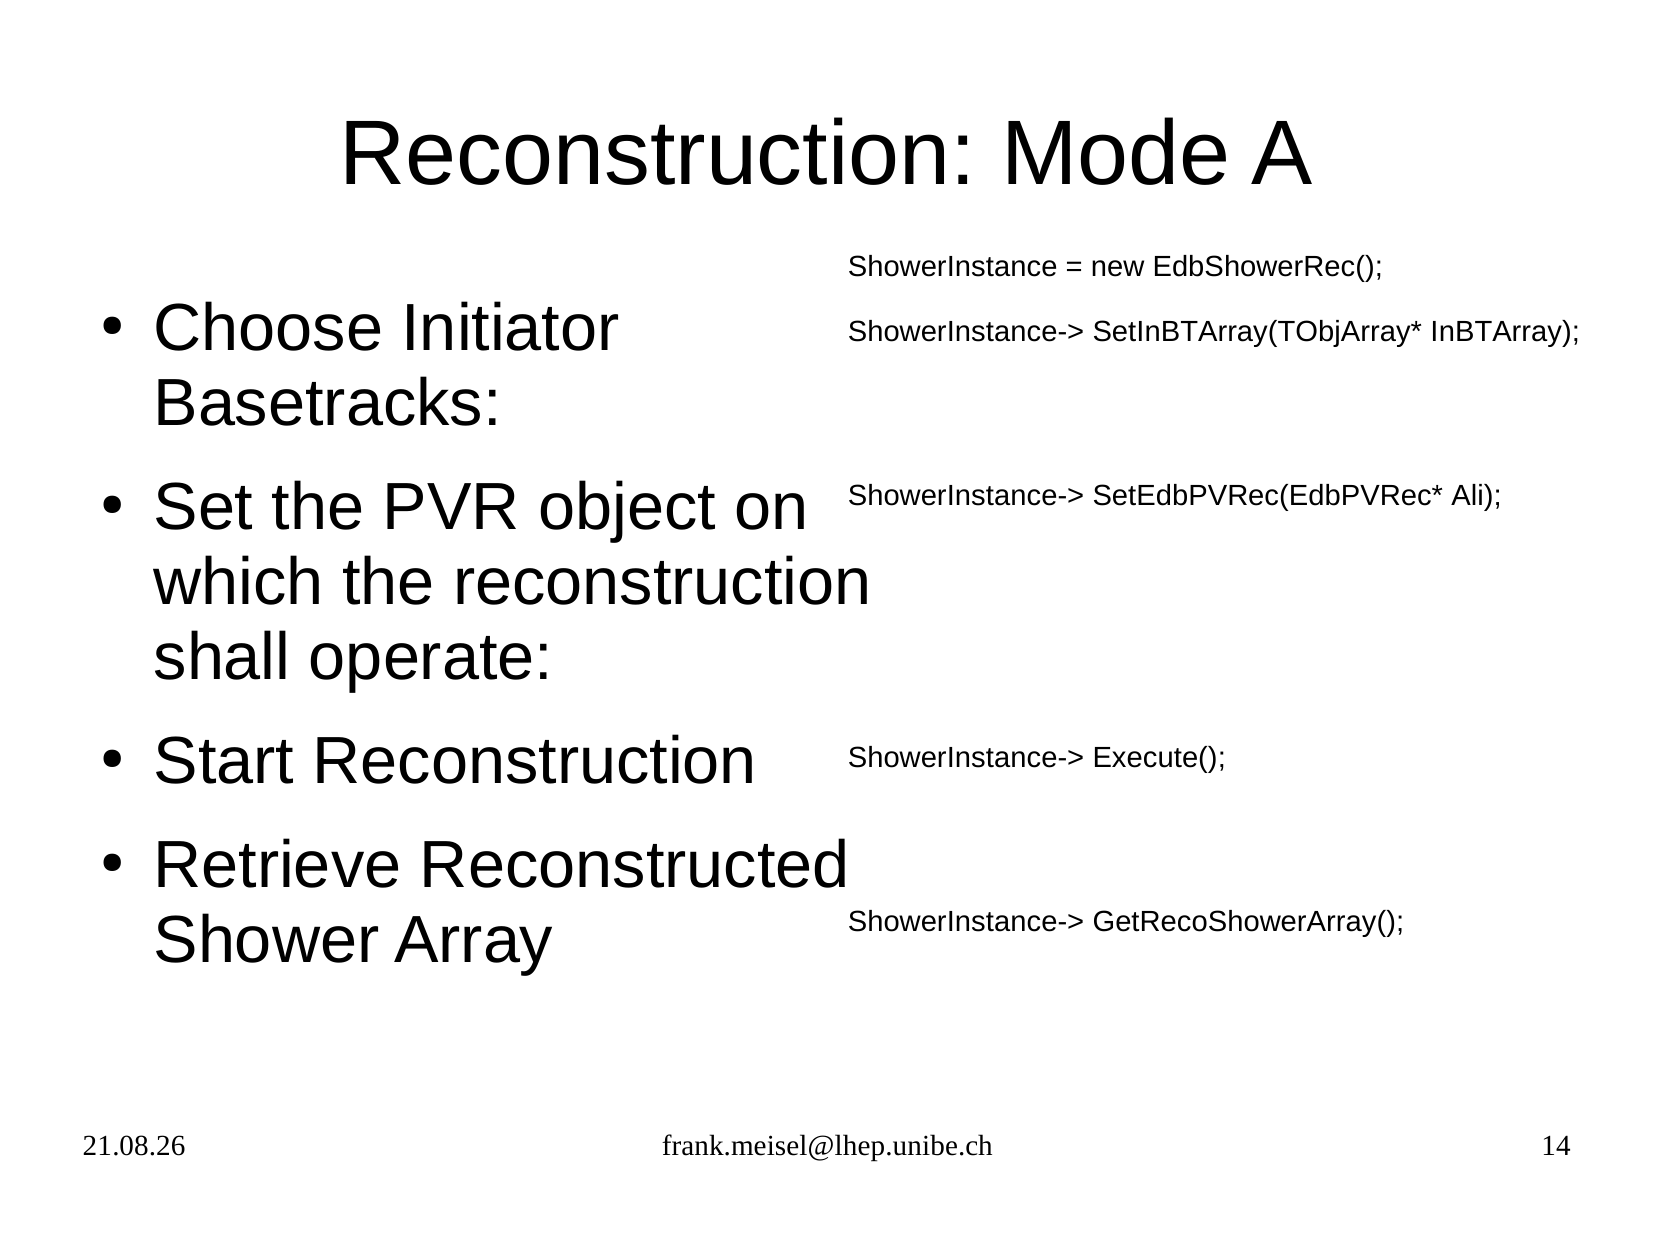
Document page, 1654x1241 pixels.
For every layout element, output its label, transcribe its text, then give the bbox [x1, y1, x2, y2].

list Choose Initiator Basetracks: Set the PVR object on which the reconstruction shall operate: Start Reconstruction Retrieve Reconstructed Shower Array [82, 290, 886, 1109]
title Reconstruction: Mode A [82, 49, 1571, 257]
text_box ShowerInstance = new EdbShowerRec(); ShowerInstance-> SetInBTArray(TObjArray* InBTArray); ShowerInstance-> SetEdbPVRec(EdbPVRec* Ali); ShowerInstance-> Execute(); ShowerInstance-> GetRecoShowerArray(); [833, 242, 1654, 1099]
